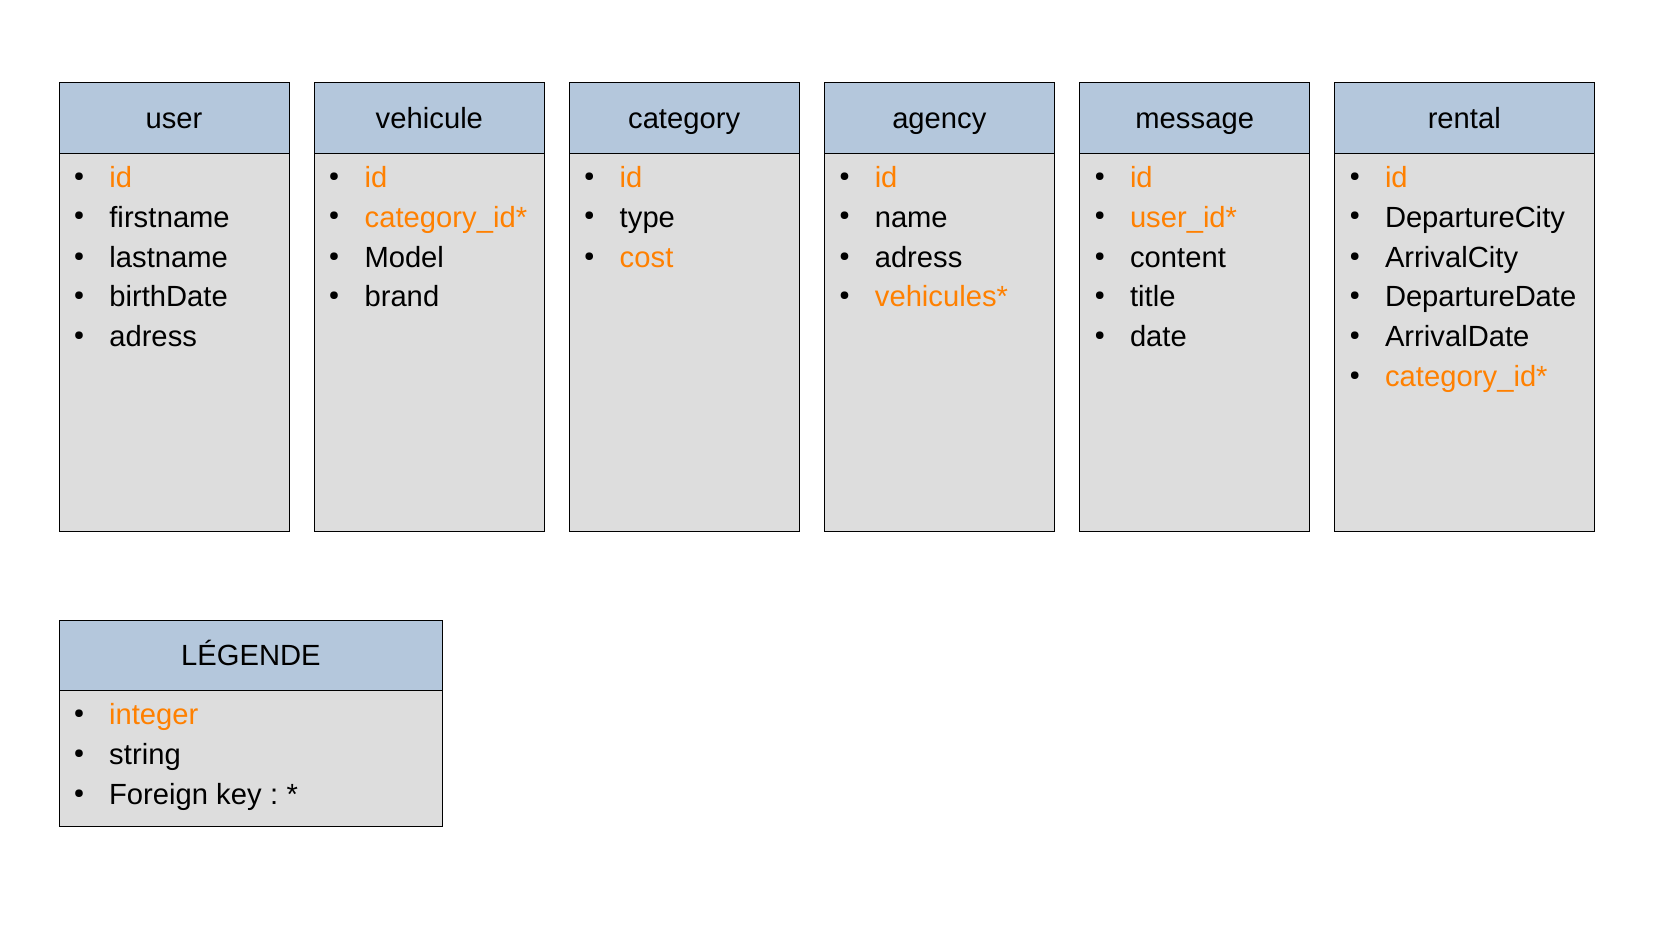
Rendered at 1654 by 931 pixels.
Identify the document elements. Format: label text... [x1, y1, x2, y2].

text_box message [1079, 82, 1310, 153]
text_box id name adress vehicules* [824, 153, 1055, 532]
text_box user [59, 82, 290, 153]
text_box category [569, 82, 800, 153]
text_box vehicule [314, 82, 545, 153]
text_box id type cost [569, 153, 800, 532]
text_box LÉGENDE [59, 620, 443, 691]
text_box id DepartureCity ArrivalCity DepartureDate ArrivalDate category_id* [1334, 153, 1595, 532]
text_box id firstname lastname birthDate adress [59, 153, 290, 532]
text_box id category_id* Model brand [314, 153, 545, 532]
text_box rental [1334, 82, 1595, 153]
text_box agency [824, 82, 1055, 153]
text_box id user_id* content title date [1079, 153, 1310, 532]
text_box integer string Foreign key : * [59, 691, 443, 827]
